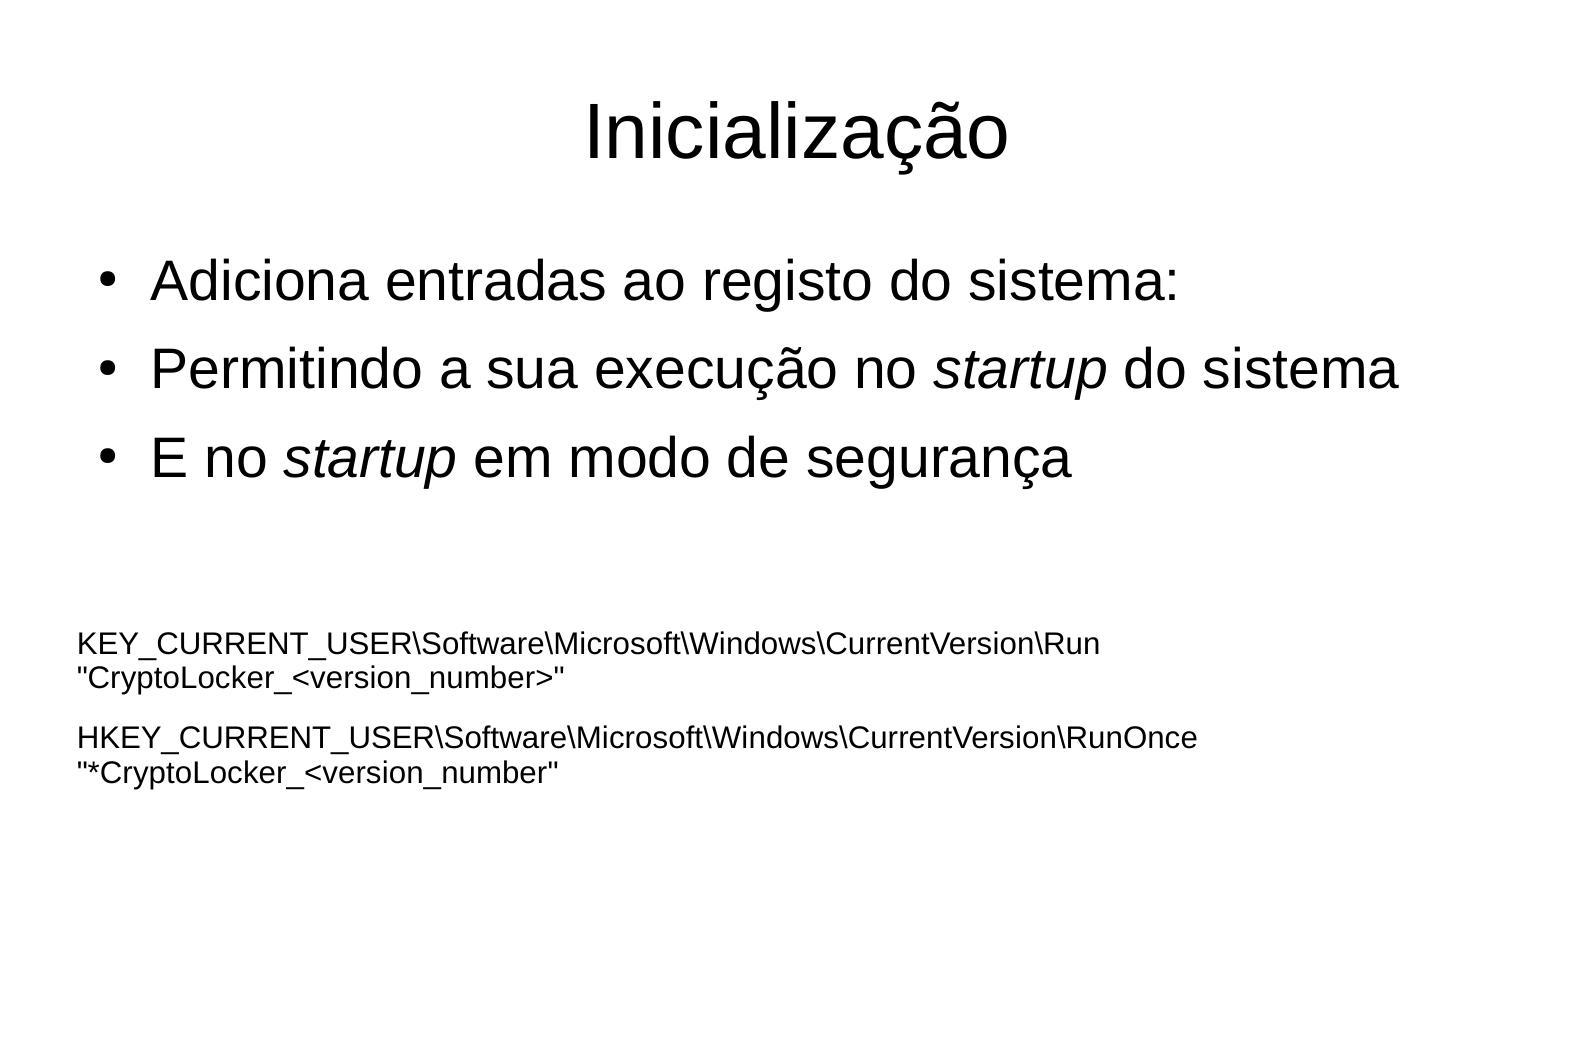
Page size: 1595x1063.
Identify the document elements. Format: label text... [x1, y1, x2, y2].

title Inicialização [79, 42, 1515, 220]
list Adiciona entradas ao registo do sistema: Permitindo a sua execução no startup do sistema E no startup em modo de segurança [79, 248, 1515, 584]
list KEY_CURRENT_USER\Software\Microsoft\Windows\CurrentVersion\Run "CryptoLocker_<version_number>" HKEY_CURRENT_USER\Software\Microsoft\Windows\CurrentVersion\RunOnce "*CryptoLocker_<version_number" [76, 625, 1512, 961]
